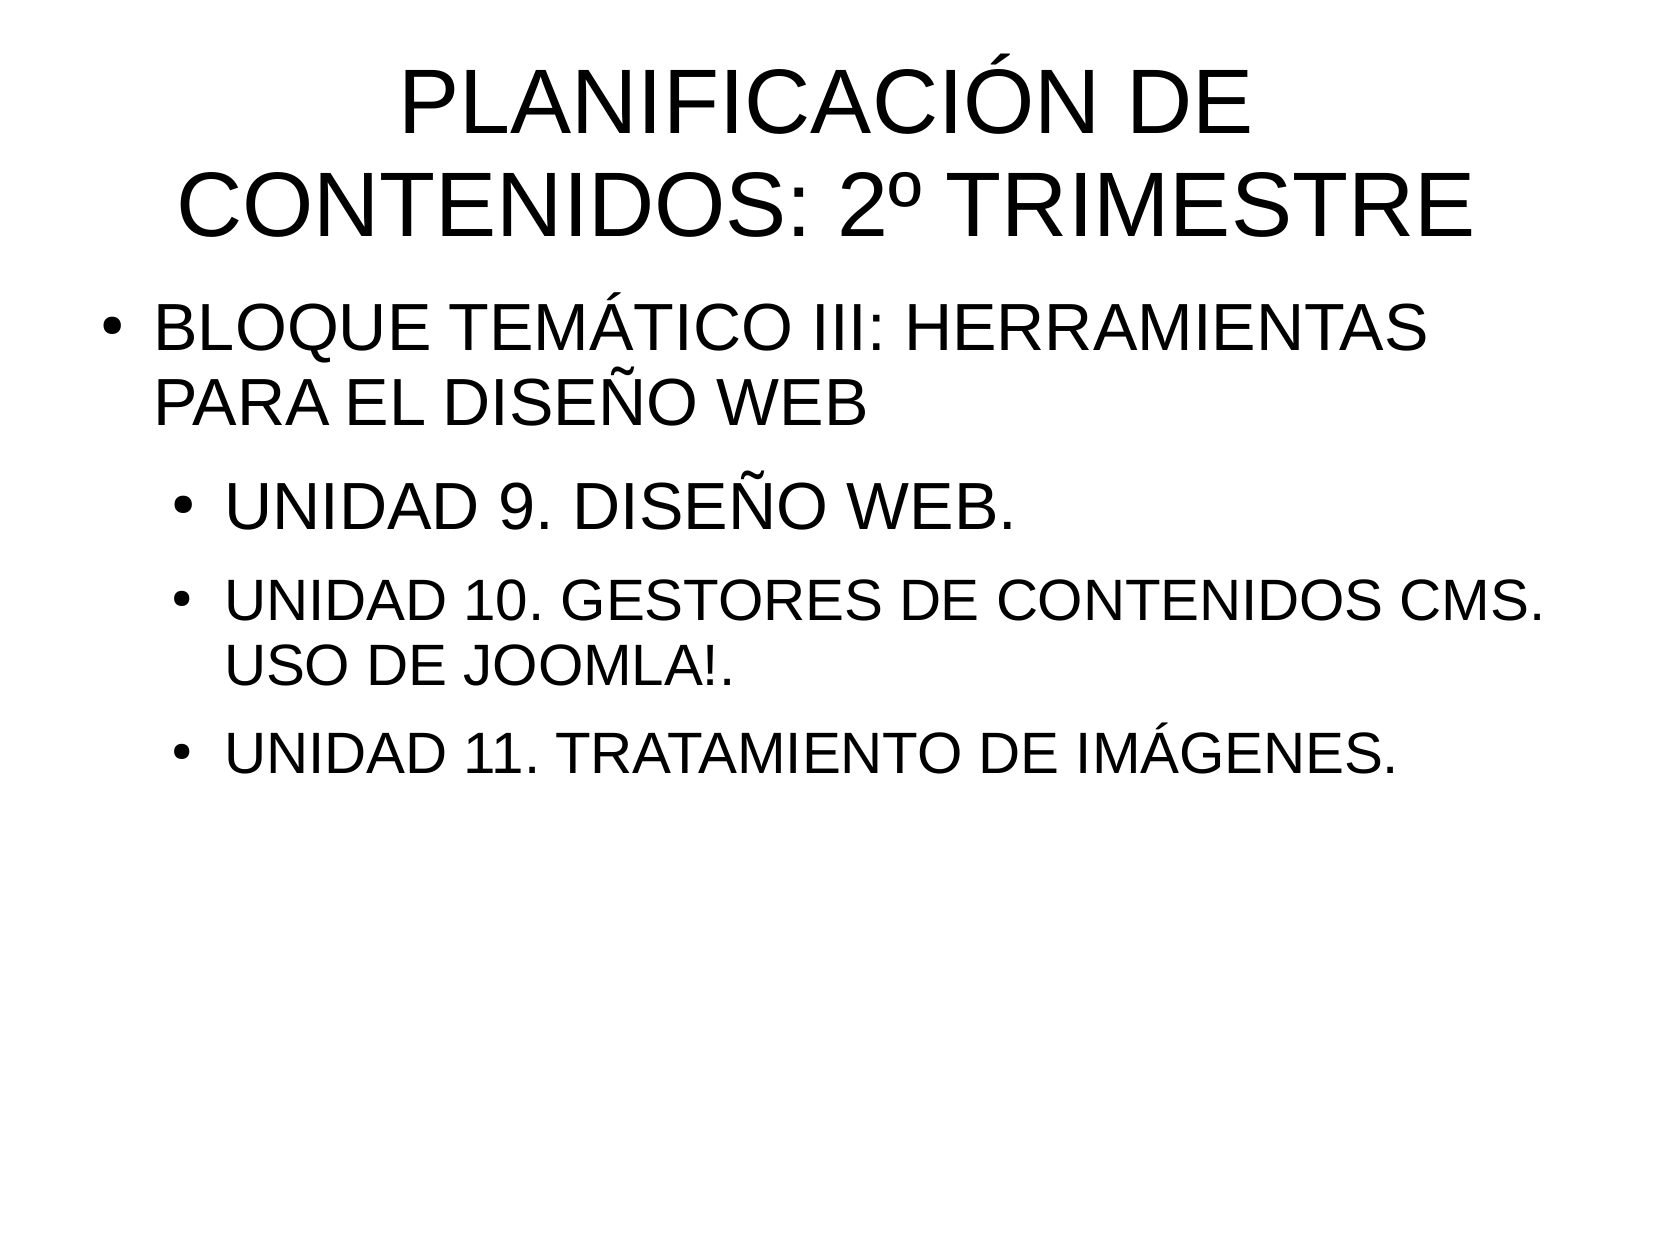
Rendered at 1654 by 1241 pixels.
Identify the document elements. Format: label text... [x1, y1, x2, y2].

title PLANIFICACIÓN DE CONTENIDOS: 2º TRIMESTRE [82, 50, 1571, 256]
list BLOQUE TEMÁTICO III: HERRAMIENTAS PARA EL DISEÑO WEB UNIDAD 9. DISEÑO WEB. UNIDAD 10. GESTORES DE CONTENIDOS CMS. USO DE JOOMLA!. UNIDAD 11. TRATAMIENTO DE IMÁGENES. [82, 290, 1571, 1109]
